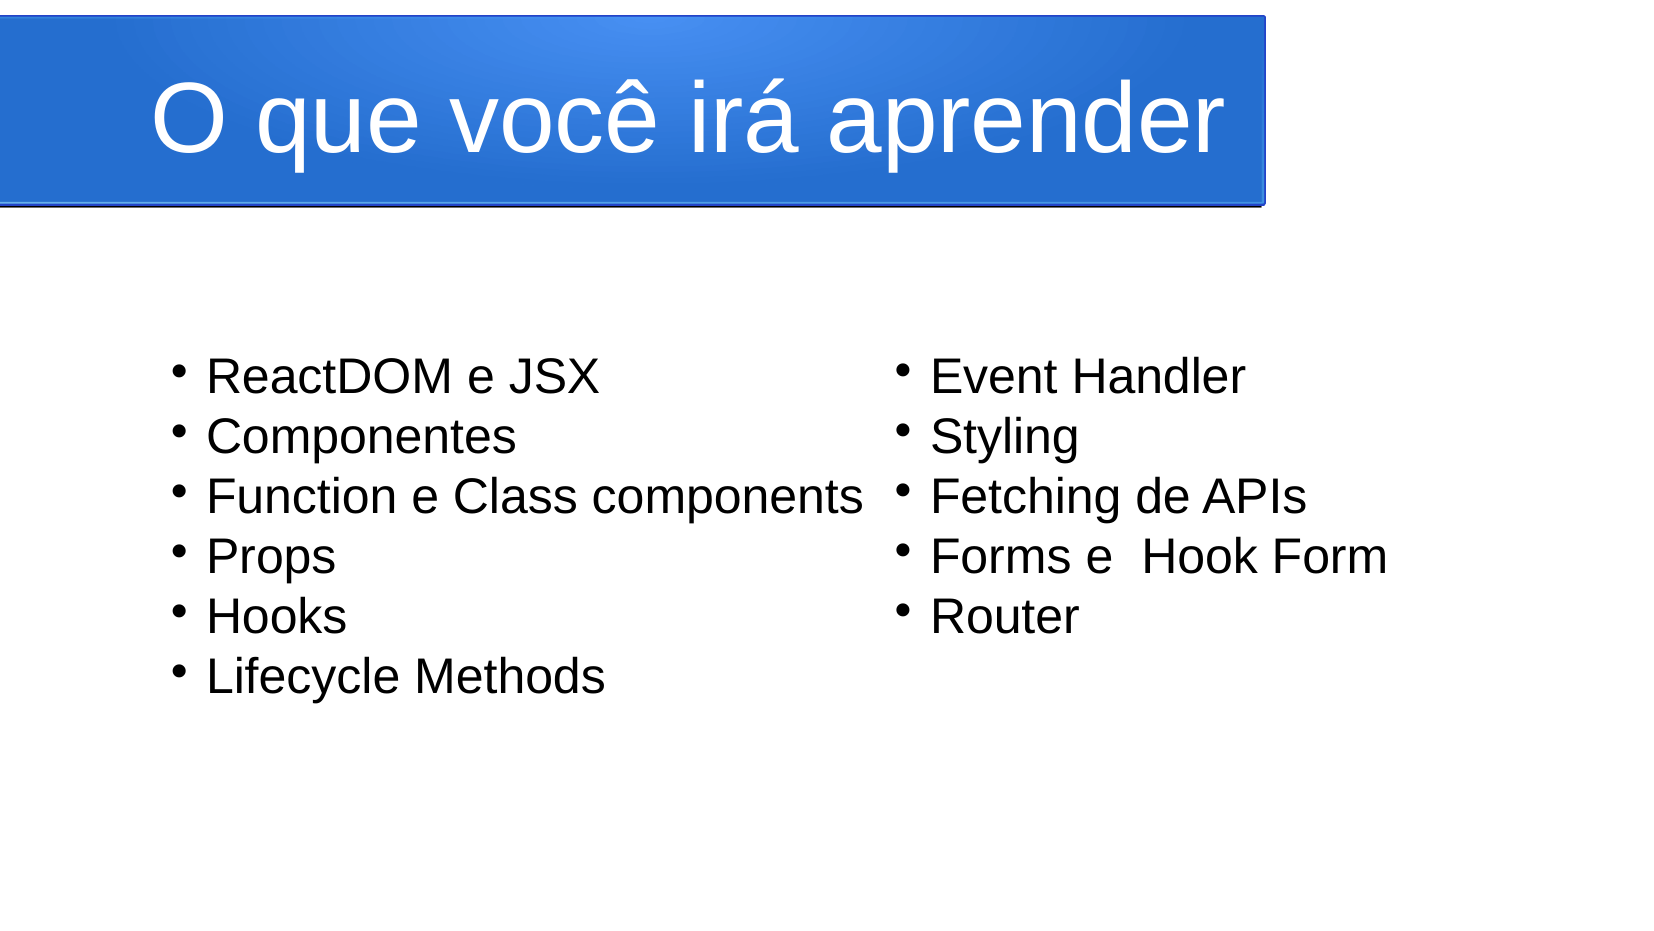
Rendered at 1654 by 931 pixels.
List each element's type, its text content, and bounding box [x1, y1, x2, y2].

text_box O que você irá aprender [135, 44, 1305, 180]
picture [0, 13, 1269, 211]
text_box ReactDOM e JSX Componentes Function e Class components Props Hooks Lifecycle Methods [155, 336, 880, 712]
text_box Event Handler Styling Fetching de APIs Forms e Hook Form Router [879, 336, 1539, 652]
